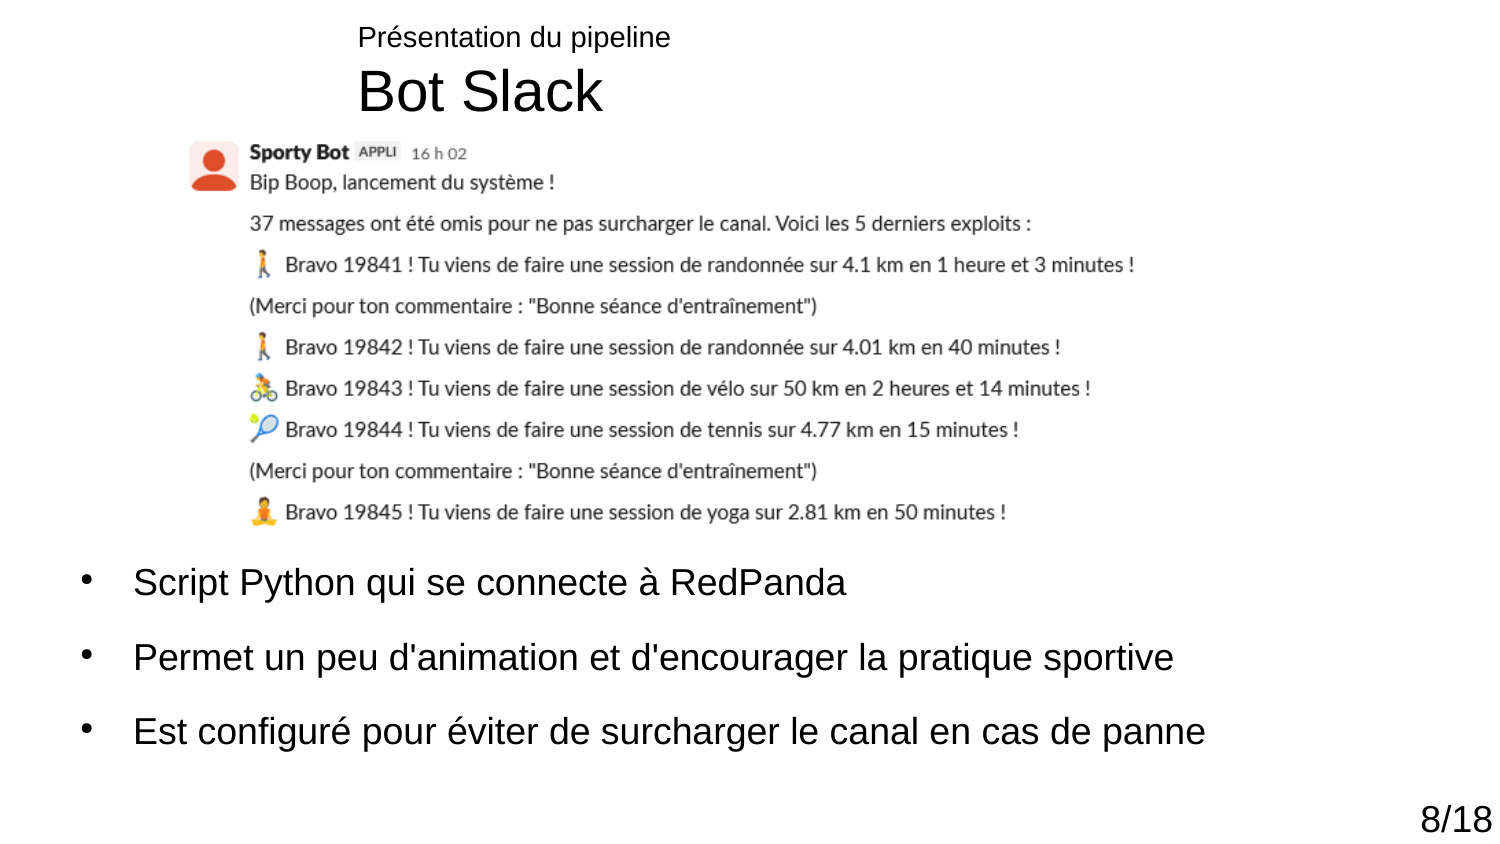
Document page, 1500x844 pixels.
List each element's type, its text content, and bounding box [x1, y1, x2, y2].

picture [173, 132, 1134, 532]
list Script Python qui se connecte à RedPanda Permet un peu d'animation et d'encourager la pratique sportive Est configuré pour éviter de surcharger le canal en cas de panne [47, 543, 1380, 686]
title Présentation du pipeline Bot Slack [342, 3, 1498, 154]
text_box 8/18 [1405, 791, 1500, 844]
